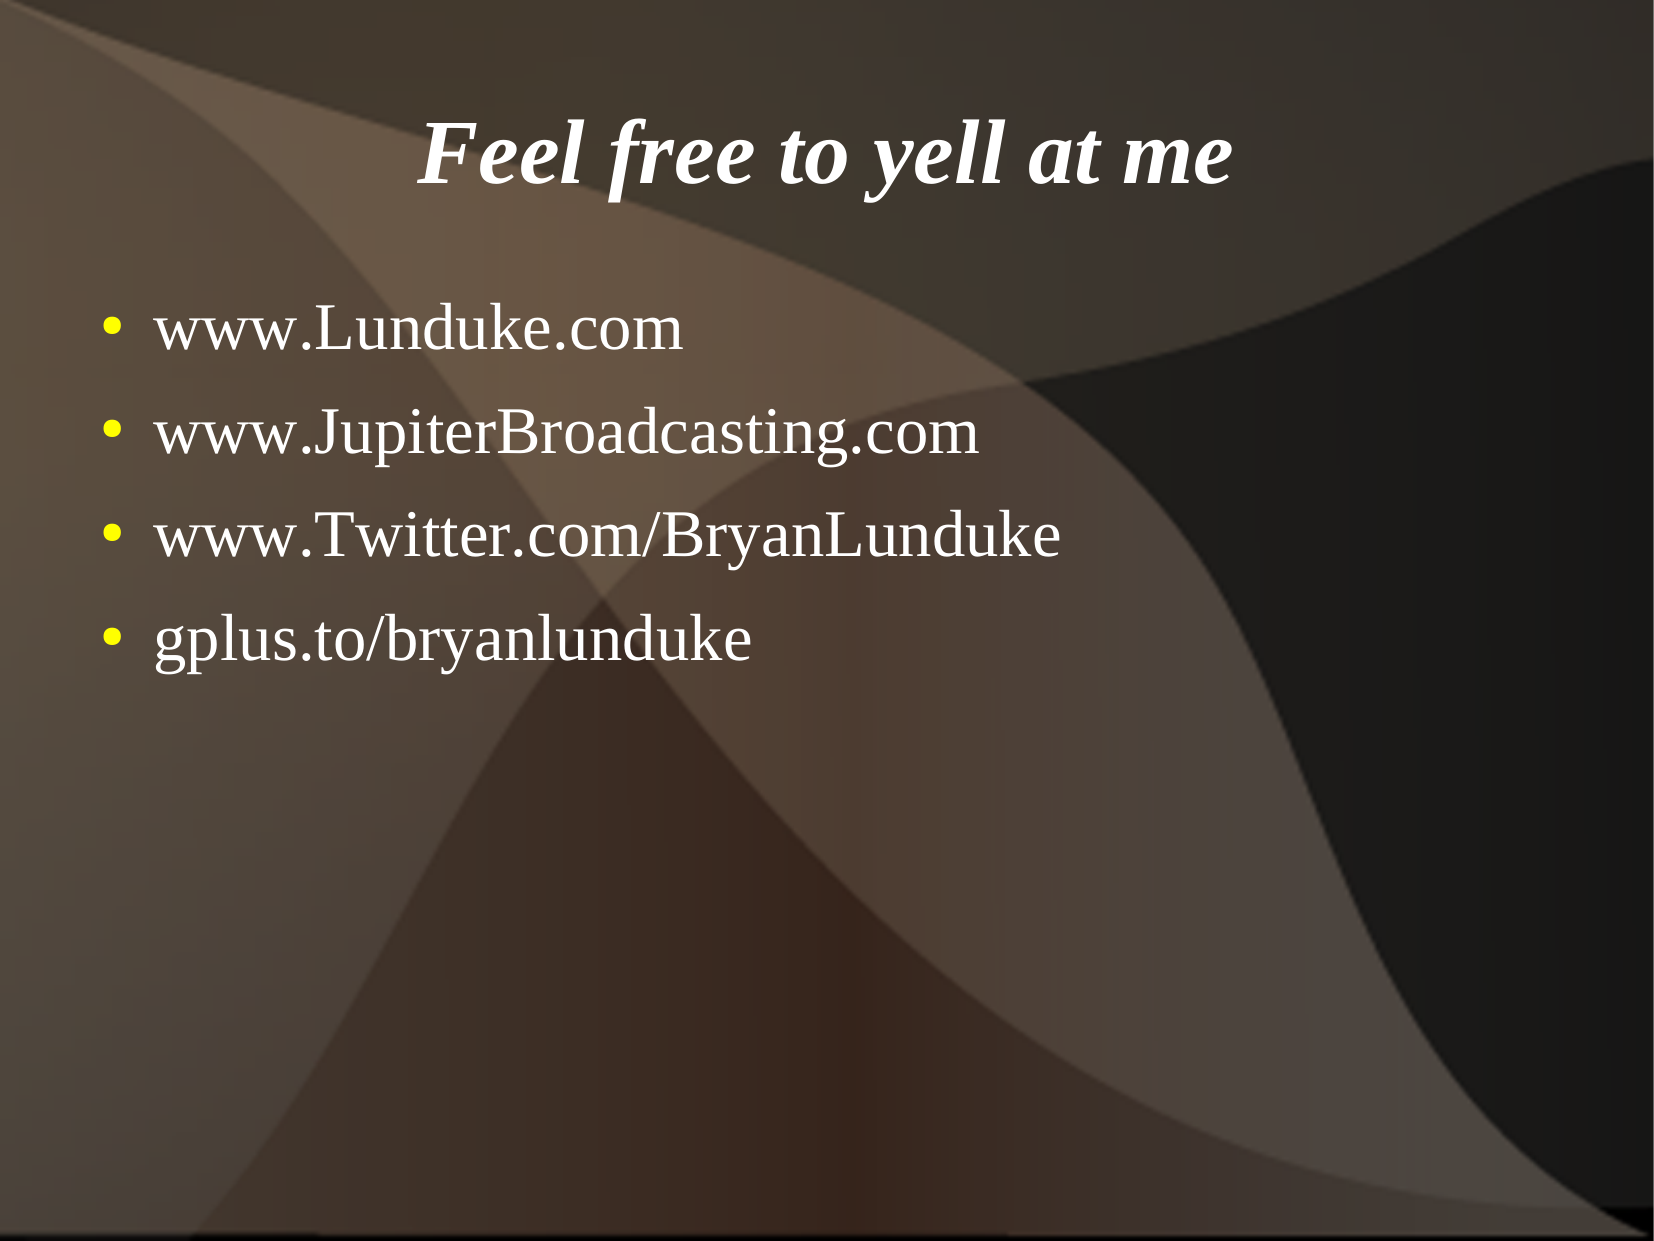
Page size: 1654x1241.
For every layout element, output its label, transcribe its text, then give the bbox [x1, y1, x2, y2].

list www.Lunduke.com www.JupiterBroadcasting.com www.Twitter.com/BryanLunduke gplus.to/bryanlunduke [82, 290, 1571, 1094]
picture [0, 0, 1654, 1241]
title Feel free to yell at me [82, 56, 1571, 250]
